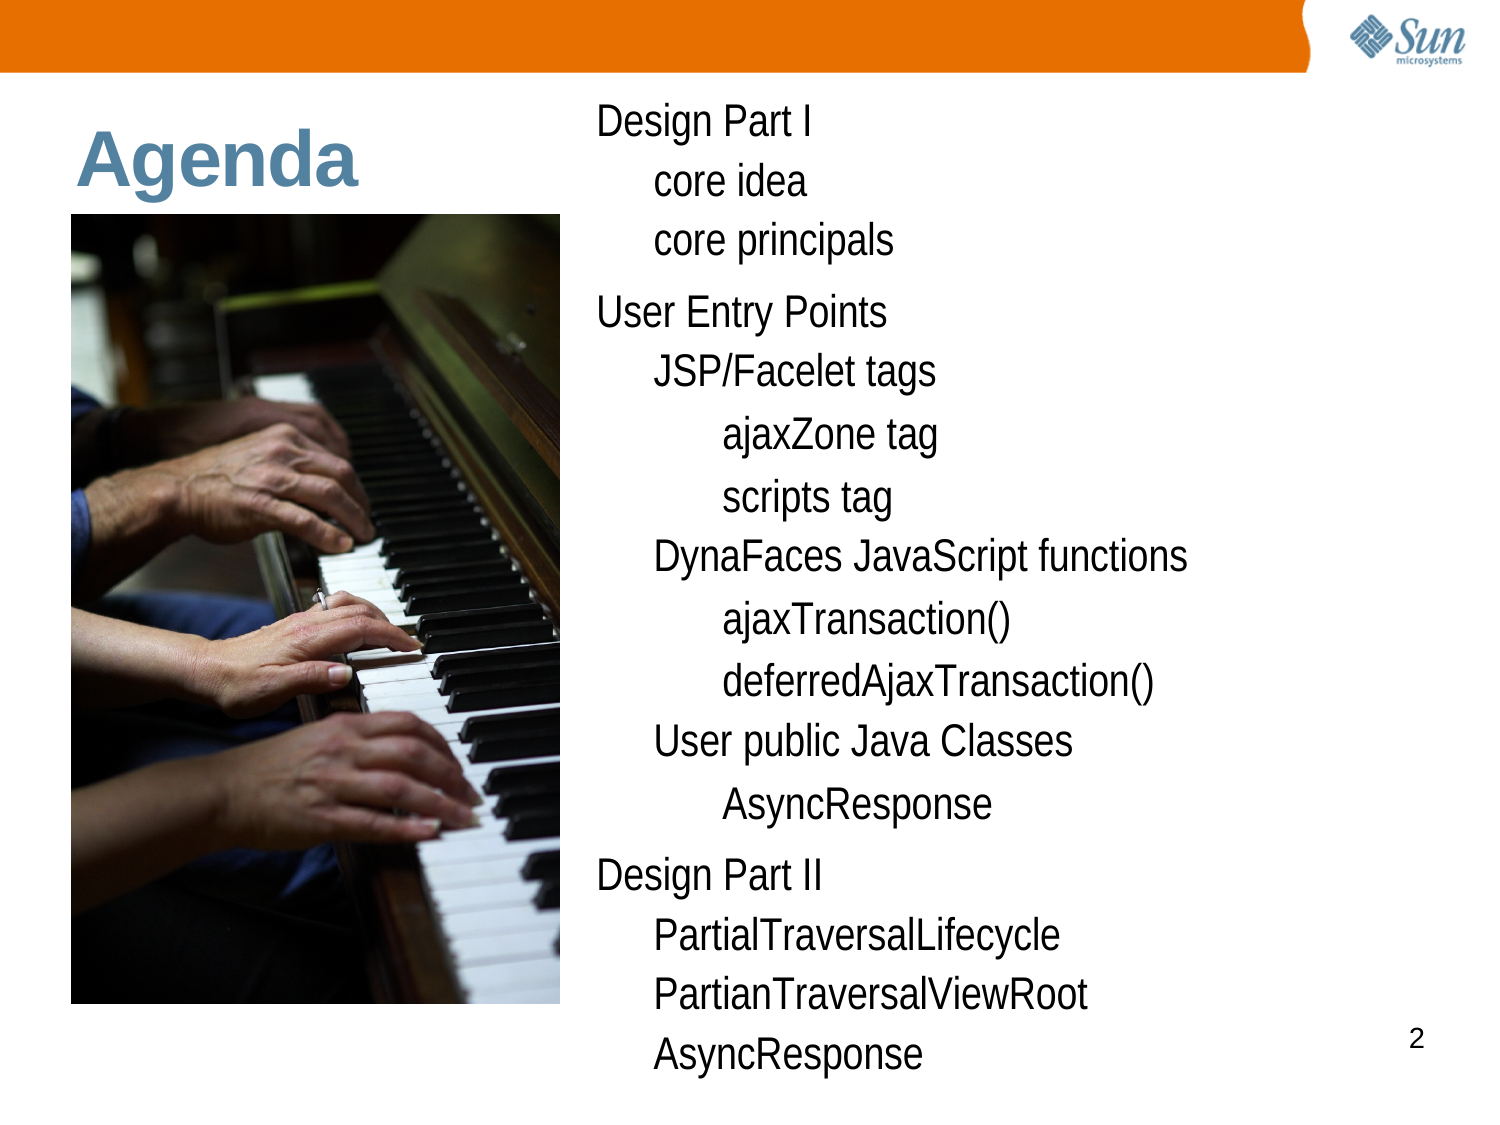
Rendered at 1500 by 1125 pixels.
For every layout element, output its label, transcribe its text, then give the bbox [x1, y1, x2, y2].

picture [71, 214, 560, 1004]
picture [0, 0, 1500, 75]
title Agenda [75, 122, 577, 228]
list Design Part I core idea core principals User Entry Points JSP/Facelet tags ajaxZone tag scripts tag DynaFaces JavaScript functions ajaxTransaction() deferredAjaxTransaction() User public Java Classes AsyncResponse Design Part II PartialTraversalLifecycle PartianTraversalViewRoot AsyncResponse [577, 100, 1437, 1091]
